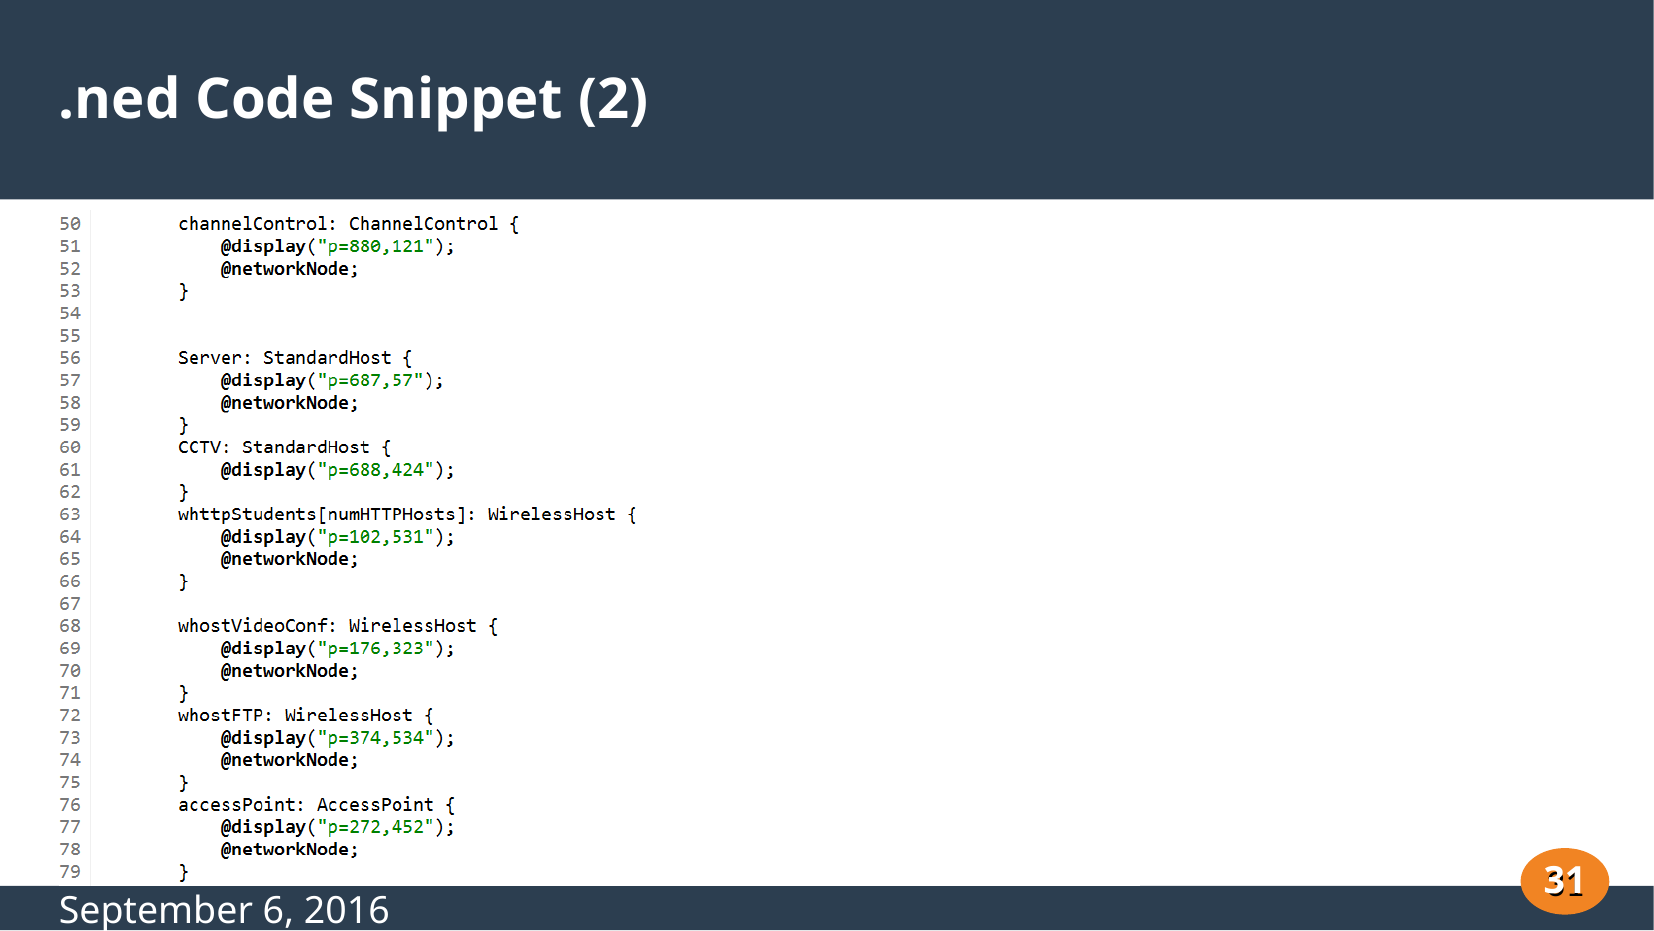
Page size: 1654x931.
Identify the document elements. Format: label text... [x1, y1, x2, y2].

title .ned Code Snippet (2) [59, 37, 1595, 155]
text_box 34 [1505, 837, 1625, 926]
text_box September 6, 2016 [59, 886, 532, 931]
picture [59, 210, 1140, 886]
